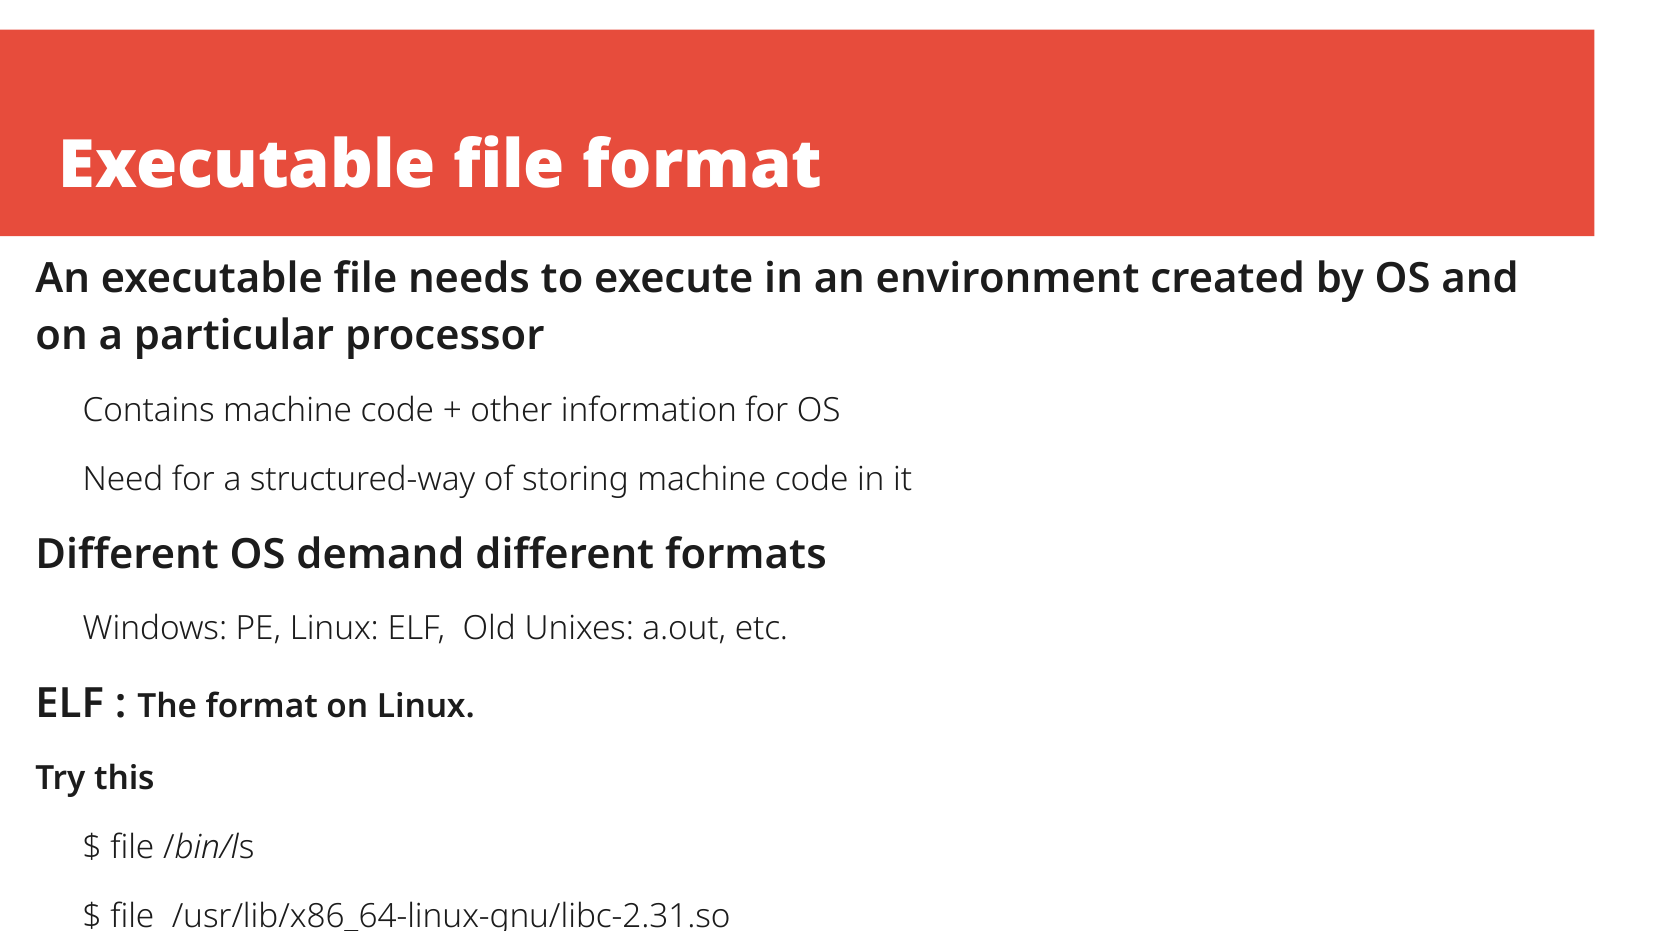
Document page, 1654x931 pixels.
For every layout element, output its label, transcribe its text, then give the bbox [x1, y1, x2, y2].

title Executable file format [59, 59, 1595, 207]
list An executable file needs to execute in an environment created by OS and on a particular processor Contains machine code + other information for OS Need for a structured-way of storing machine code in it Different OS demand different formats Windows: PE, Linux: ELF, Old Unixes: a.out, etc. ELF : The format on Linux. Try this $ file /bin/ls $ file /usr/lib/x86_64-linux-gnu/libc-2.31.so $ file a.out # on any a.out created by you [35, 248, 1542, 931]
